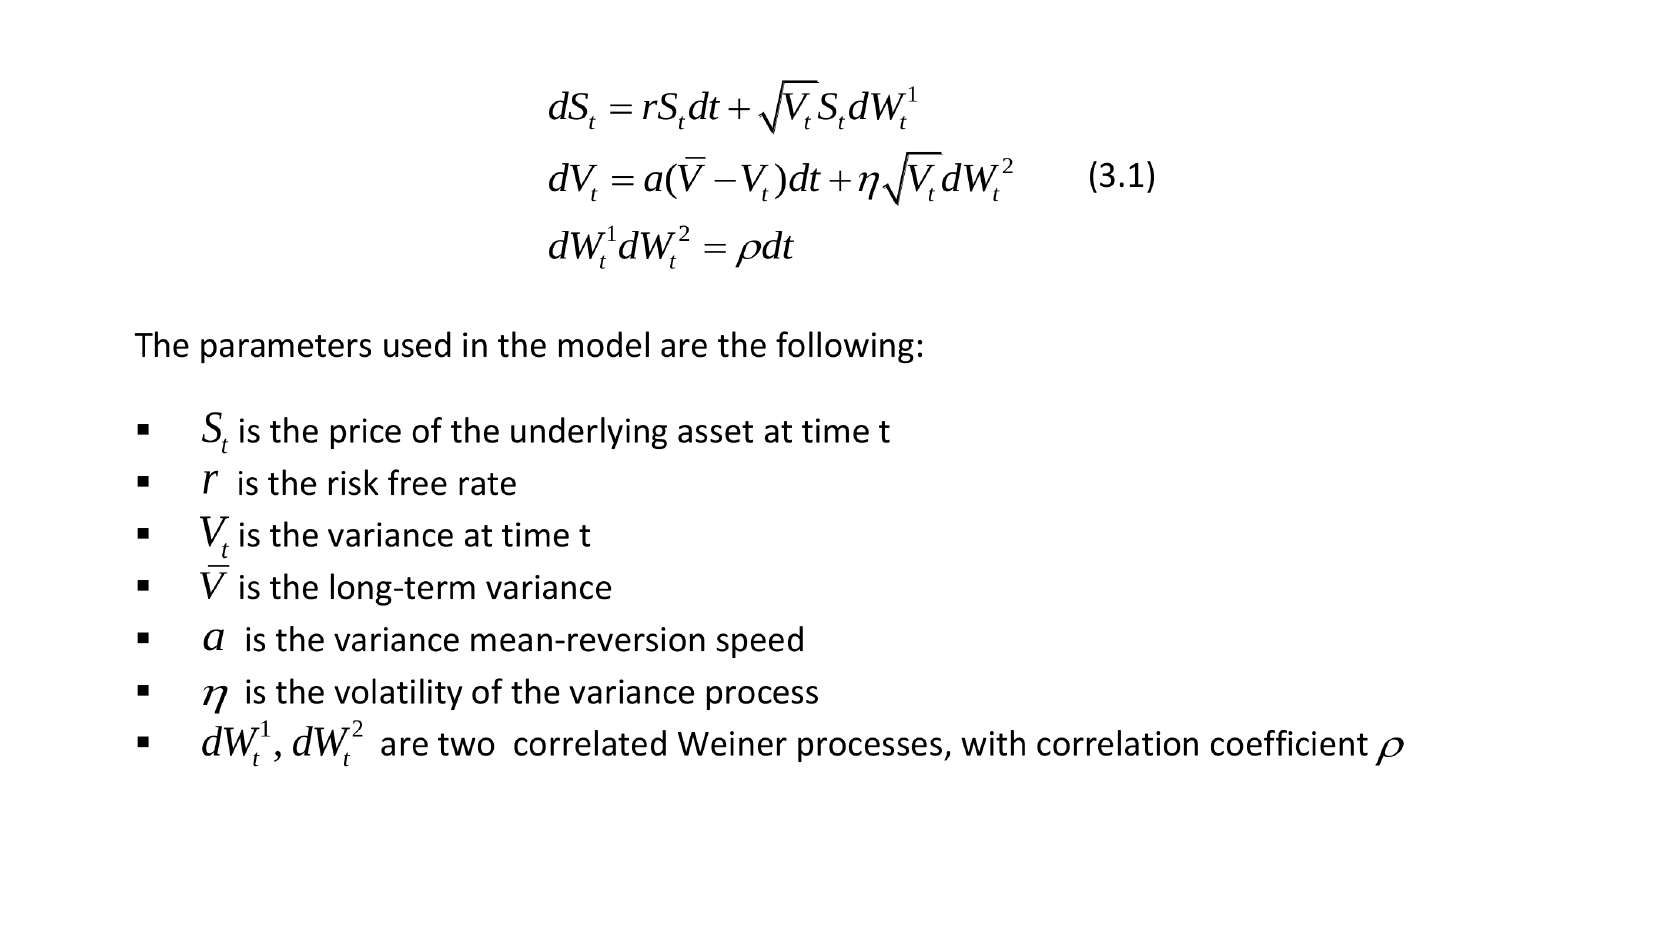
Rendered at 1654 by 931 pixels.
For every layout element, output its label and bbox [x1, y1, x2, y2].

picture [75, 46, 1480, 796]
